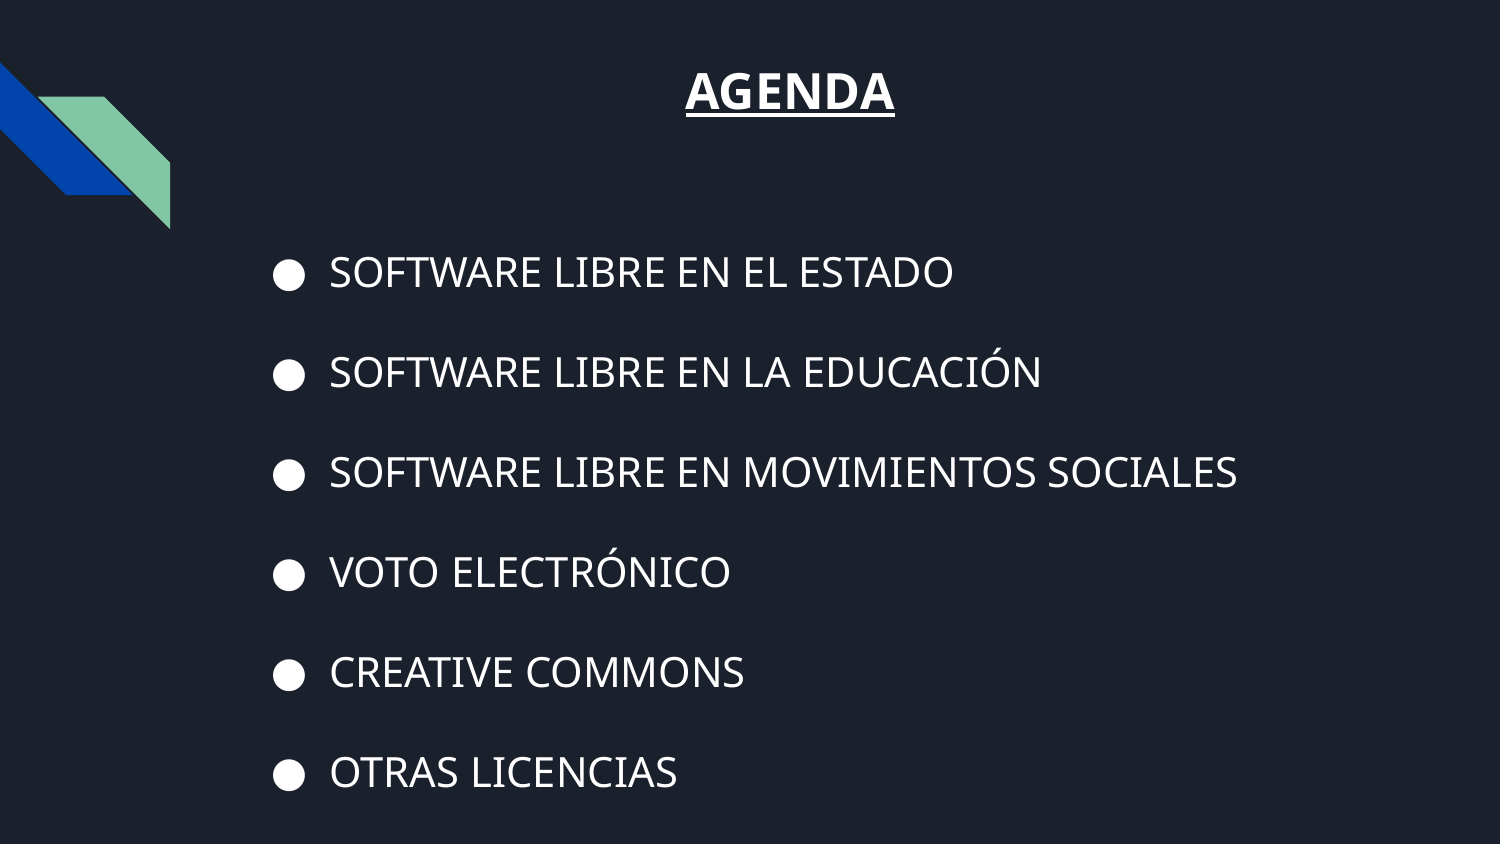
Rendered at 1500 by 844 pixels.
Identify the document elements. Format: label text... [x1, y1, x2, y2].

title AGENDA [212, 44, 1368, 194]
list SOFTWARE LIBRE EN EL ESTADO SOFTWARE LIBRE EN LA EDUCACIÓN SOFTWARE LIBRE EN MOVIMIENTOS SOCIALES VOTO ELECTRÓNICO CREATIVE COMMONS OTRAS LICENCIAS [239, 206, 1384, 785]
